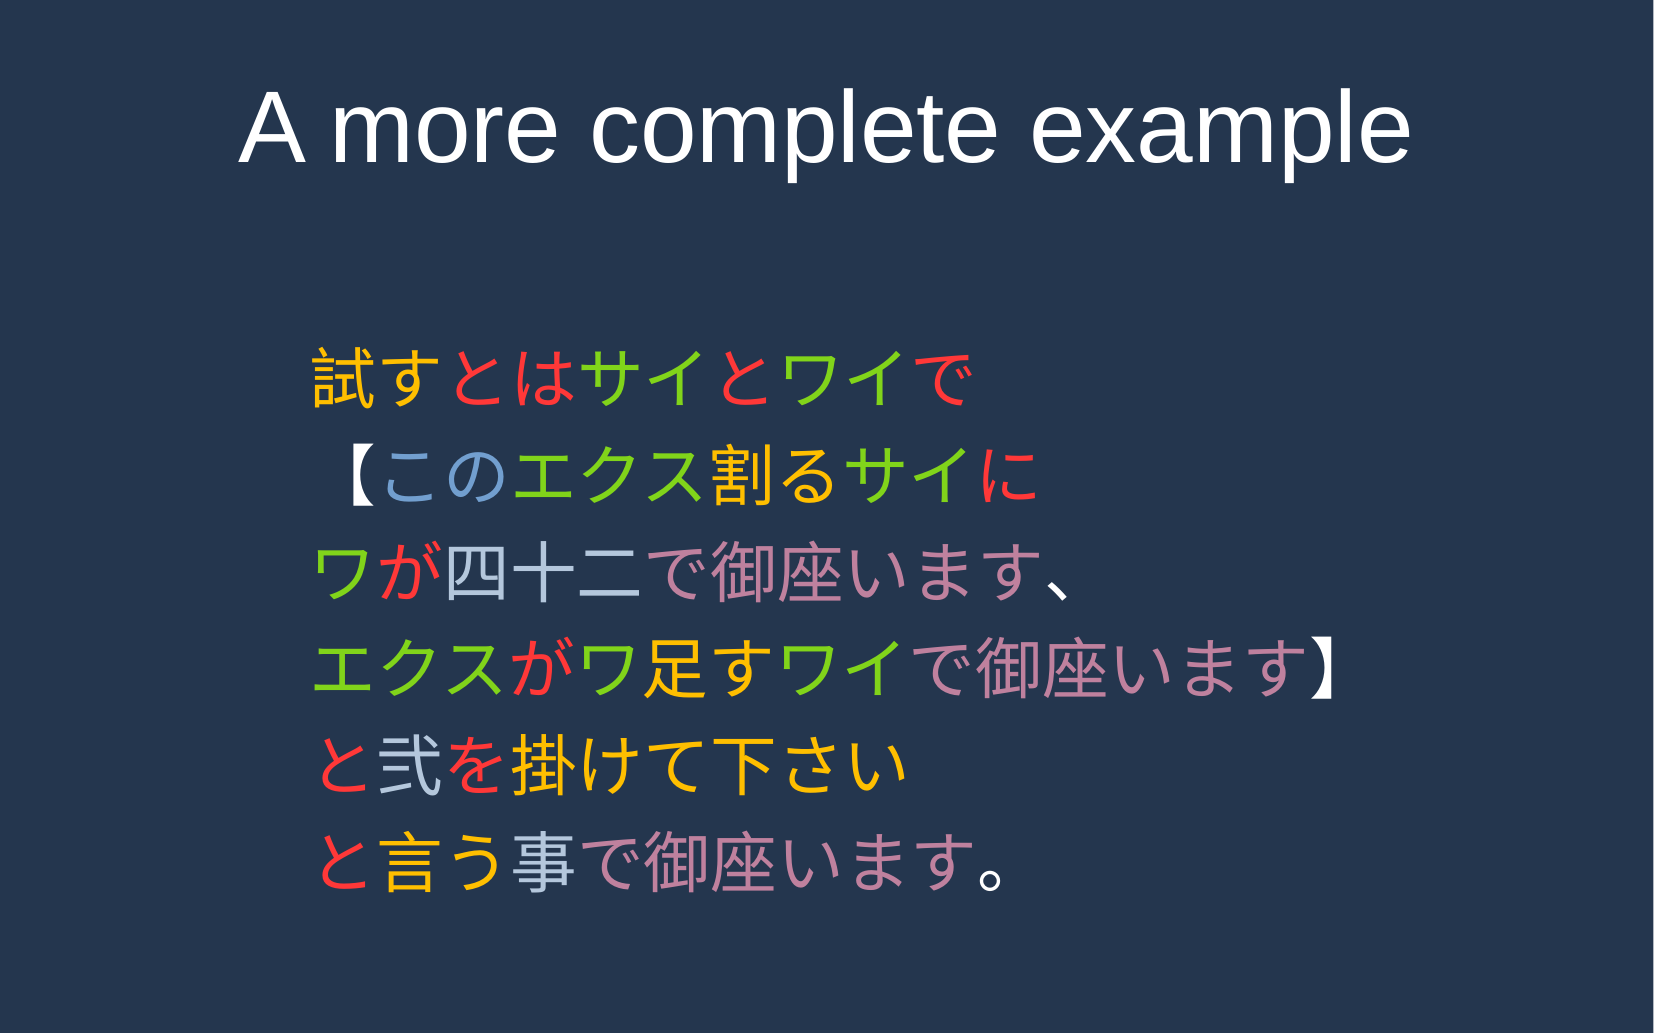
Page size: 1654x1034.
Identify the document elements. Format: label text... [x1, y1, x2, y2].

text_box 試すとはサイとワイで 【このエクス割るサイに ワが四十二で御座います、 エクスがワ足すワイで御座います】 と弐を掛けて下さい と言う事で御座います。 [295, 318, 1393, 909]
title A more complete example [82, 41, 1571, 214]
